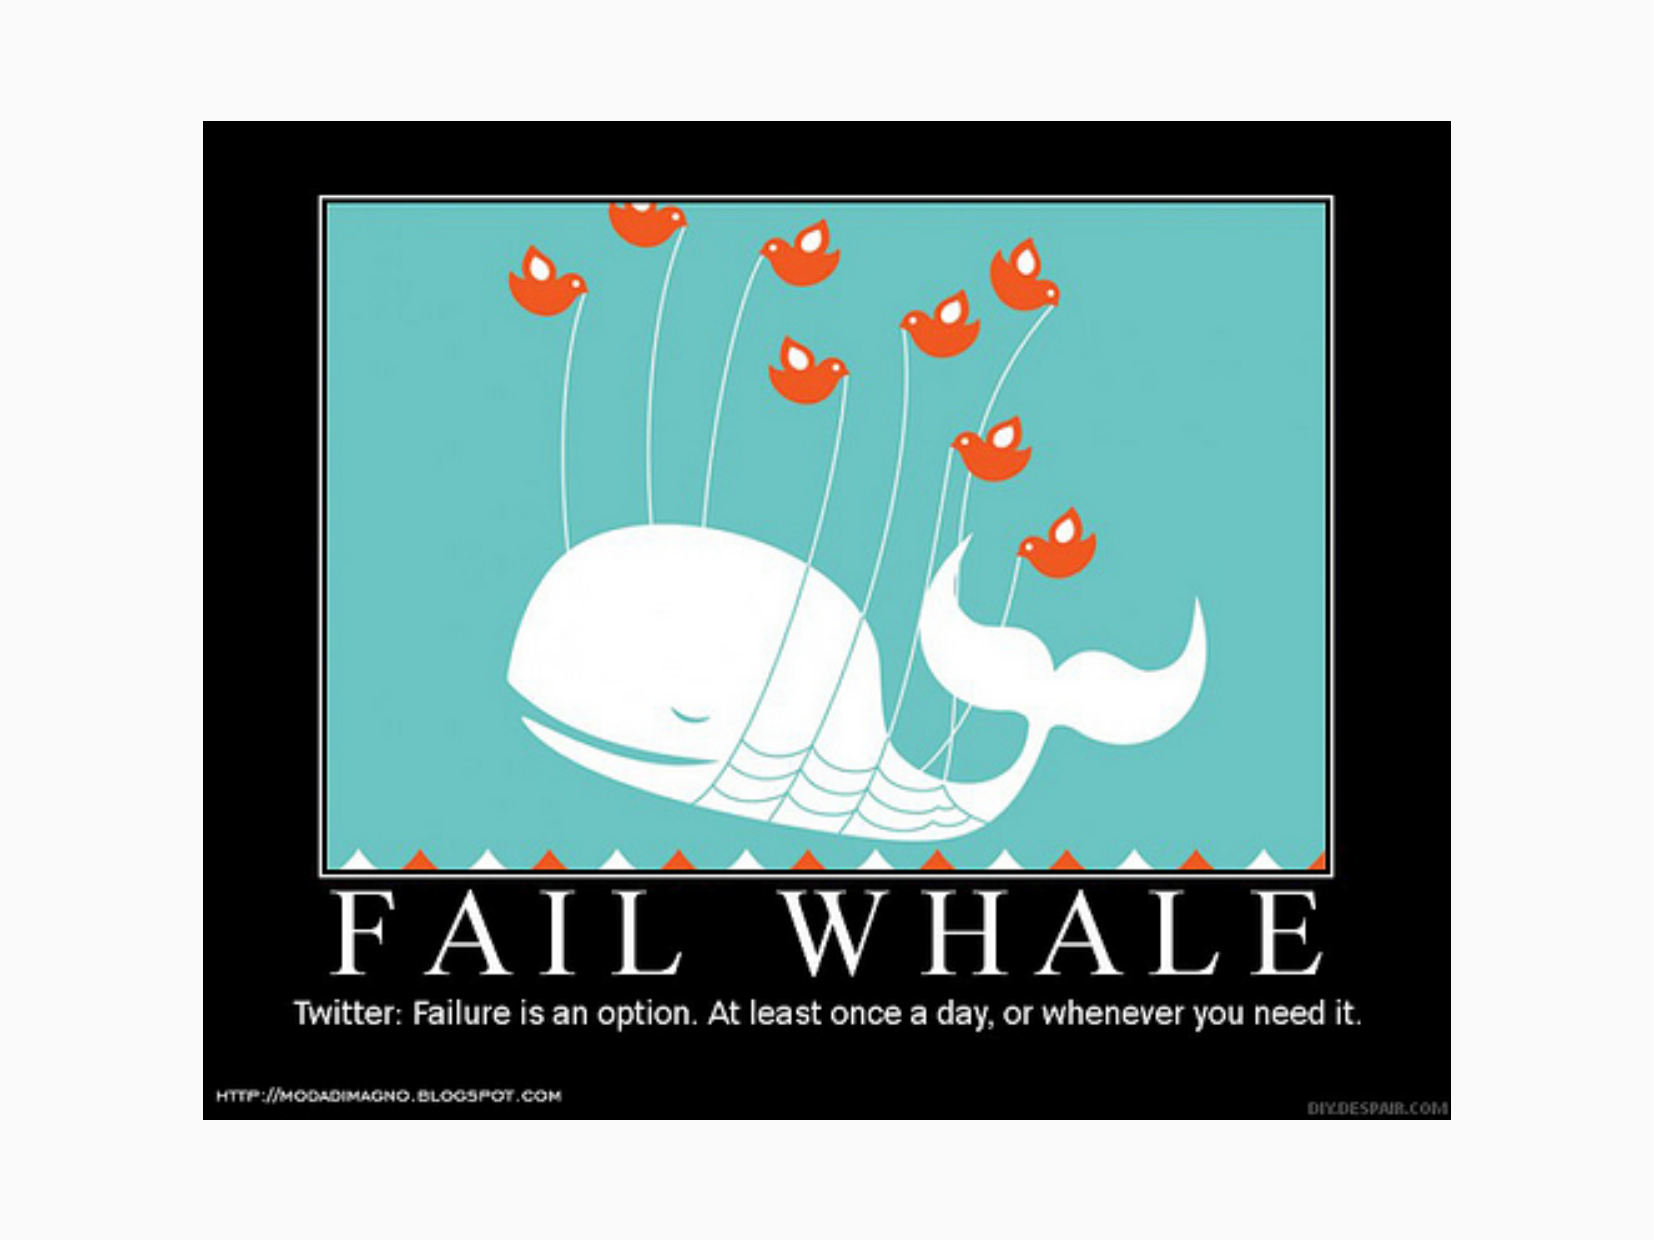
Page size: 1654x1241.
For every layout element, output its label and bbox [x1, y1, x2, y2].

picture [203, 121, 1451, 1120]
